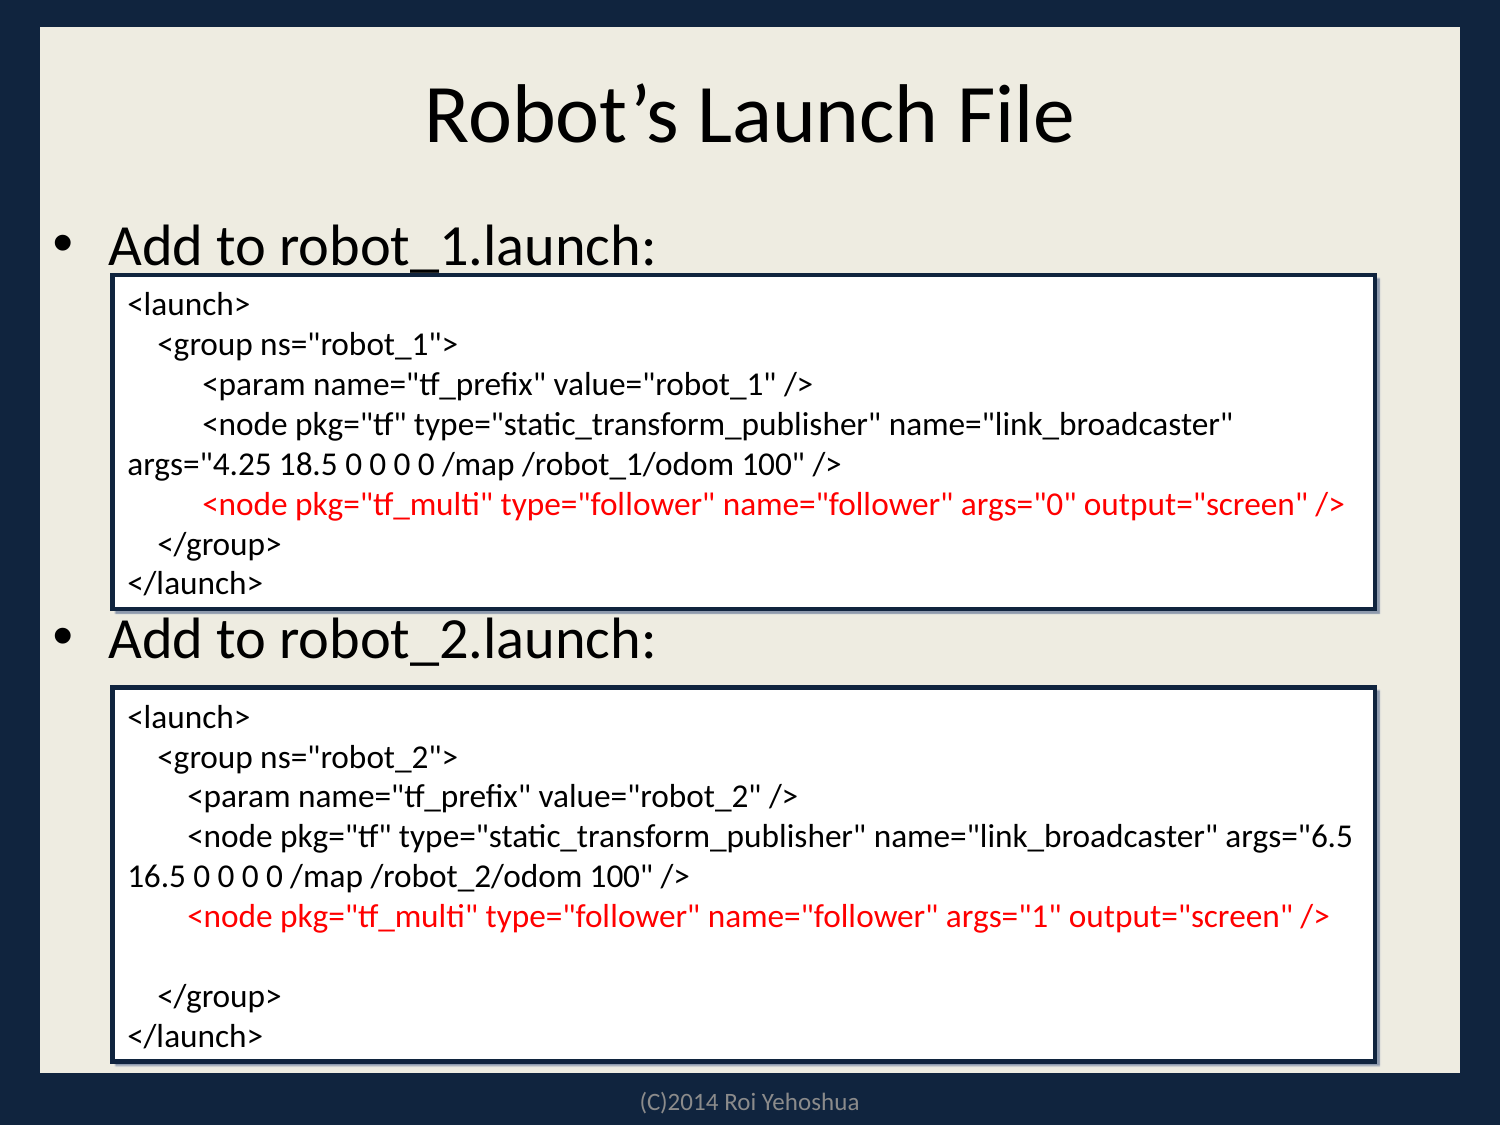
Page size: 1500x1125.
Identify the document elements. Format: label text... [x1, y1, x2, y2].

list Add to robot_1.launch: Add to robot_2.launch: [37, 200, 1463, 1080]
text_box <launch> <group ns="robot_1"> <param name="tf_prefix" value="robot_1" /> <node pkg="tf" type="static_transform_publisher" name="link_broadcaster" args="4.25 18.5 0 0 0 0 /map /robot_1/odom 100" /> <node pkg="tf_multi" type="follower" name="follower" args="0" output="screen" /> </group> </launch> [112, 274, 1375, 610]
title Robot’s Launch File [37, 31, 1463, 188]
text_box <launch> <group ns="robot_2"> <param name="tf_prefix" value="robot_2" /> <node pkg="tf" type="static_transform_publisher" name="link_broadcaster" args="6.5 16.5 0 0 0 0 /map /robot_2/odom 100" /> <node pkg="tf_multi" type="follower" name="follower" args="1" output="screen" /> </group> </launch> [112, 687, 1375, 1062]
footer (C)2014 Roi Yehoshua [512, 1074, 988, 1125]
